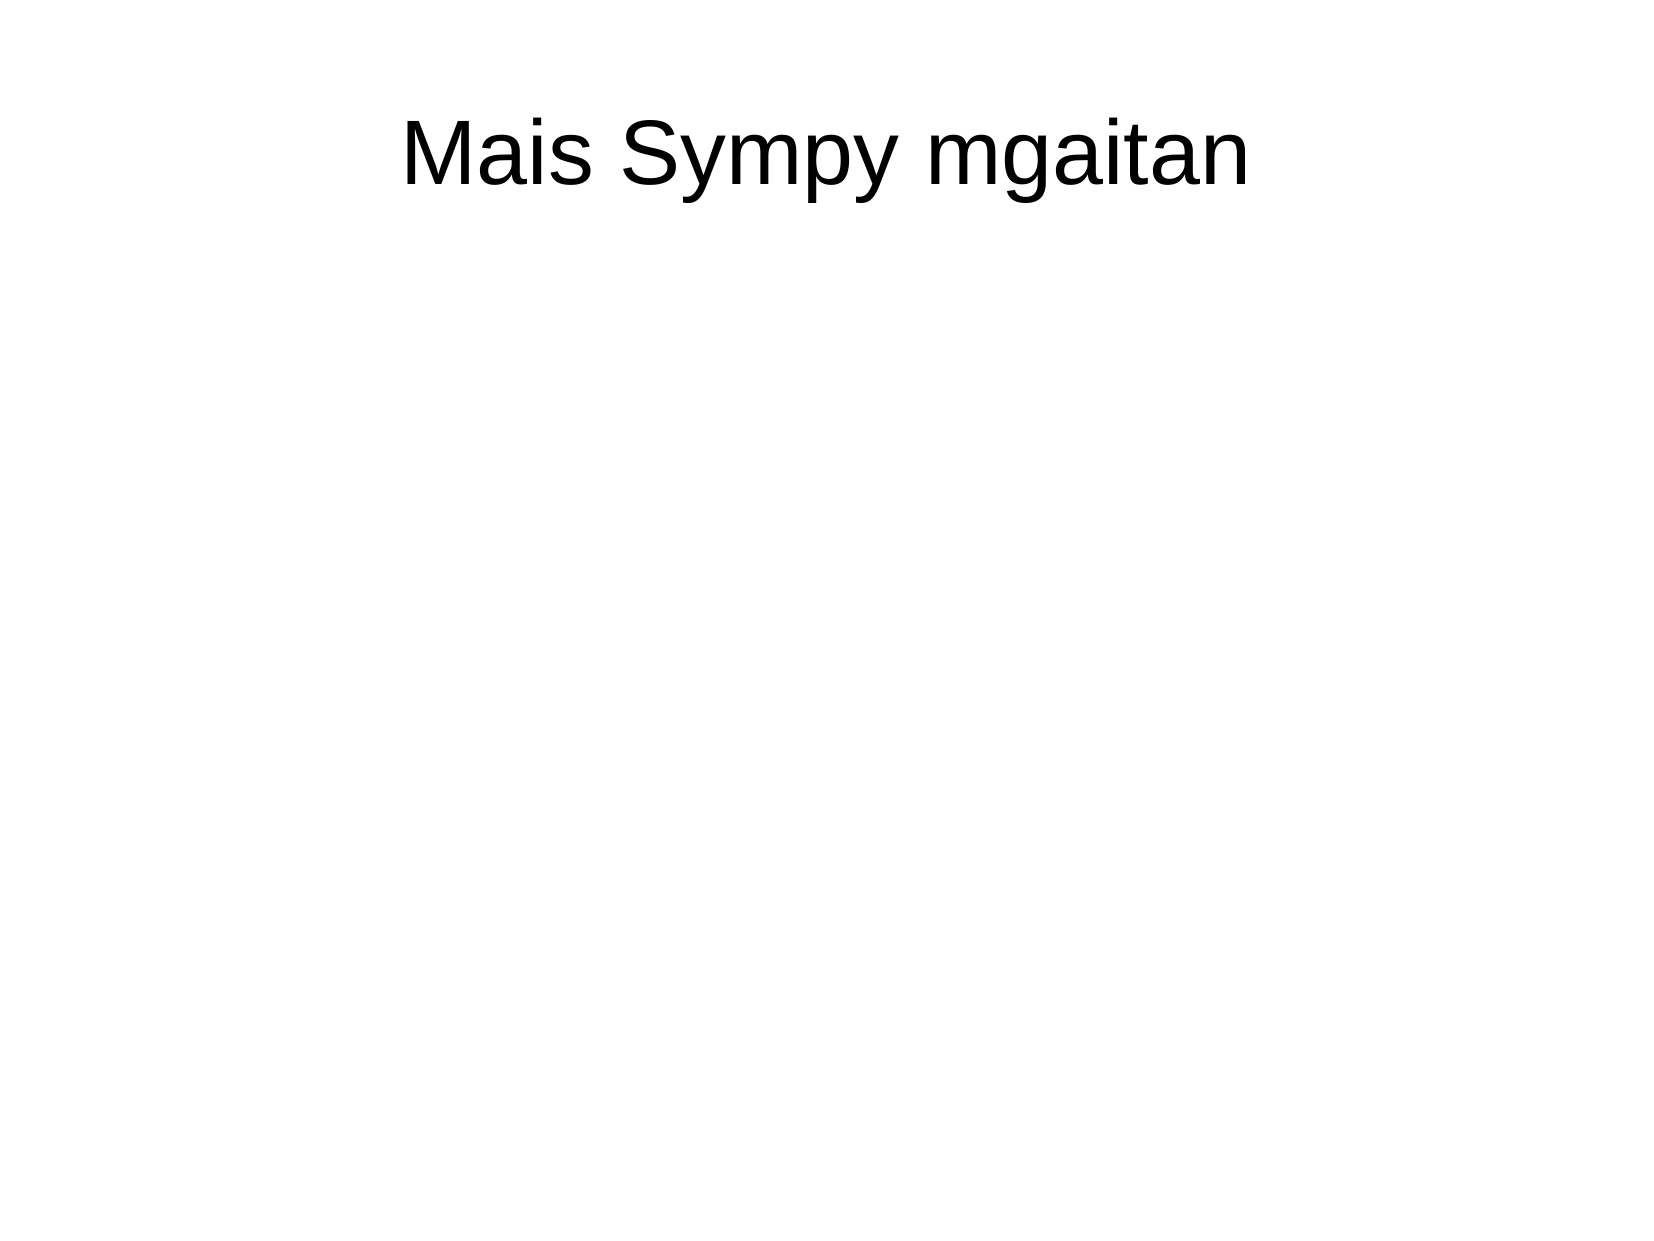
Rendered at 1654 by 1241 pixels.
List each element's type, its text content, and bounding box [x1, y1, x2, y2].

title Mais Sympy mgaitan [82, 49, 1571, 257]
